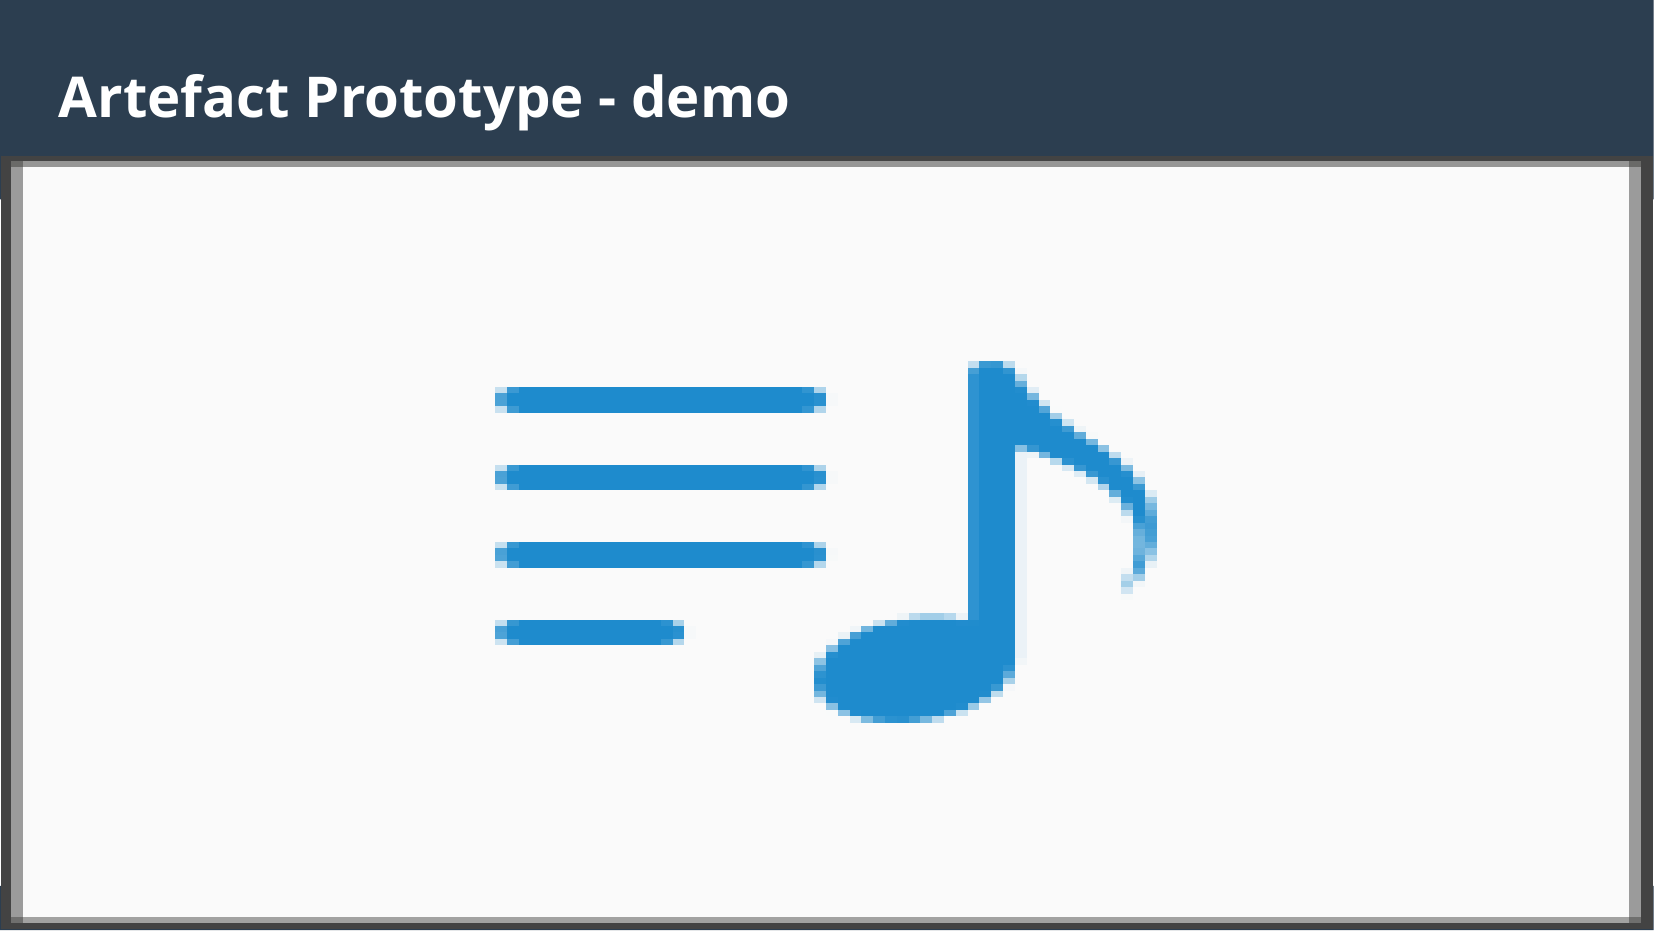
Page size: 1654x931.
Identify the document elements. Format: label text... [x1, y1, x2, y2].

text_box [0, 154, 1654, 931]
title Artefact Prototype - demo [59, 37, 1595, 154]
